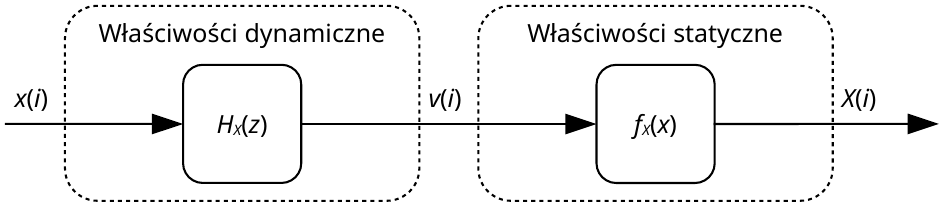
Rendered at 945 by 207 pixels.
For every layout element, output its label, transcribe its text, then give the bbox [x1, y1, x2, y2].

text_box fX(x) [596, 64, 715, 184]
text_box x(i) [5, 70, 58, 125]
text_box Właściwości statyczne [478, 5, 833, 201]
text_box v(i) [419, 70, 471, 125]
text_box Właściwości dynamiczne [64, 5, 420, 201]
text_box X(i) [833, 70, 889, 125]
